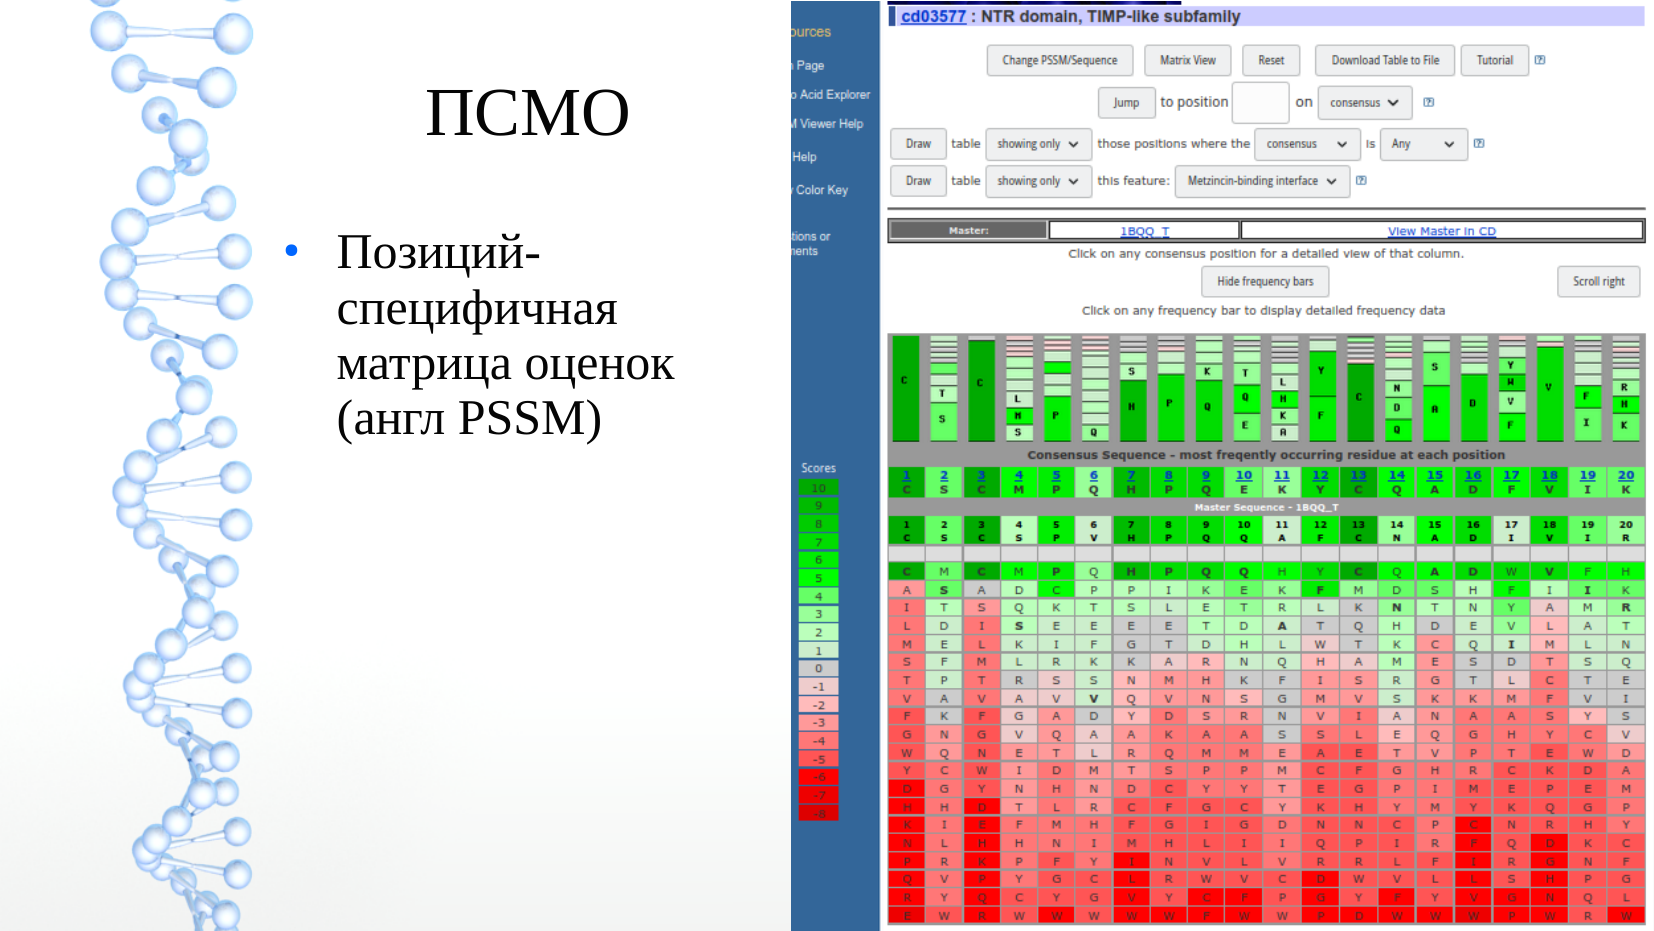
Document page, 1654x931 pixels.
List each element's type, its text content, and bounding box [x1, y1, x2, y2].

list Позиций-специфичная матрица оценок (англ PSSM) [265, 224, 780, 764]
title ПСМО [265, 35, 791, 189]
picture [0, 0, 1654, 931]
